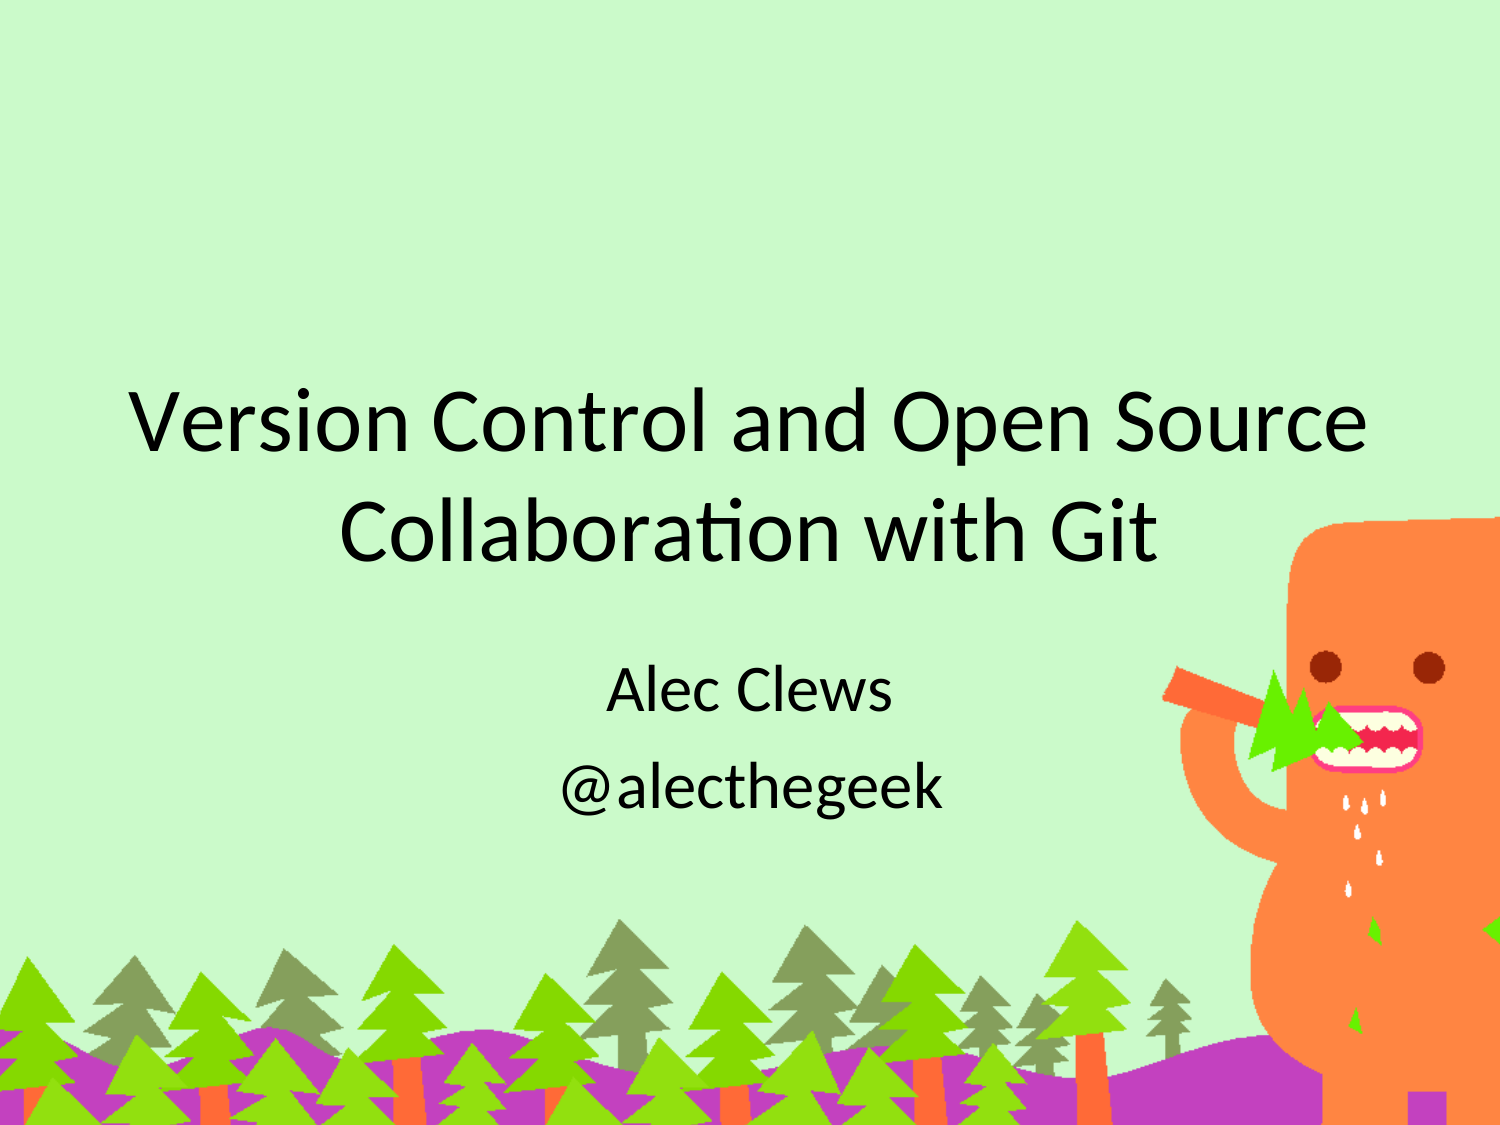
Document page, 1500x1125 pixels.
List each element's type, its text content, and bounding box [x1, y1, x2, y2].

picture [0, 0, 1500, 1125]
text_box Alec Clews @alecthegeek [225, 637, 1276, 926]
text_box Version Control and Open Source Collaboration with Git [112, 349, 1388, 591]
